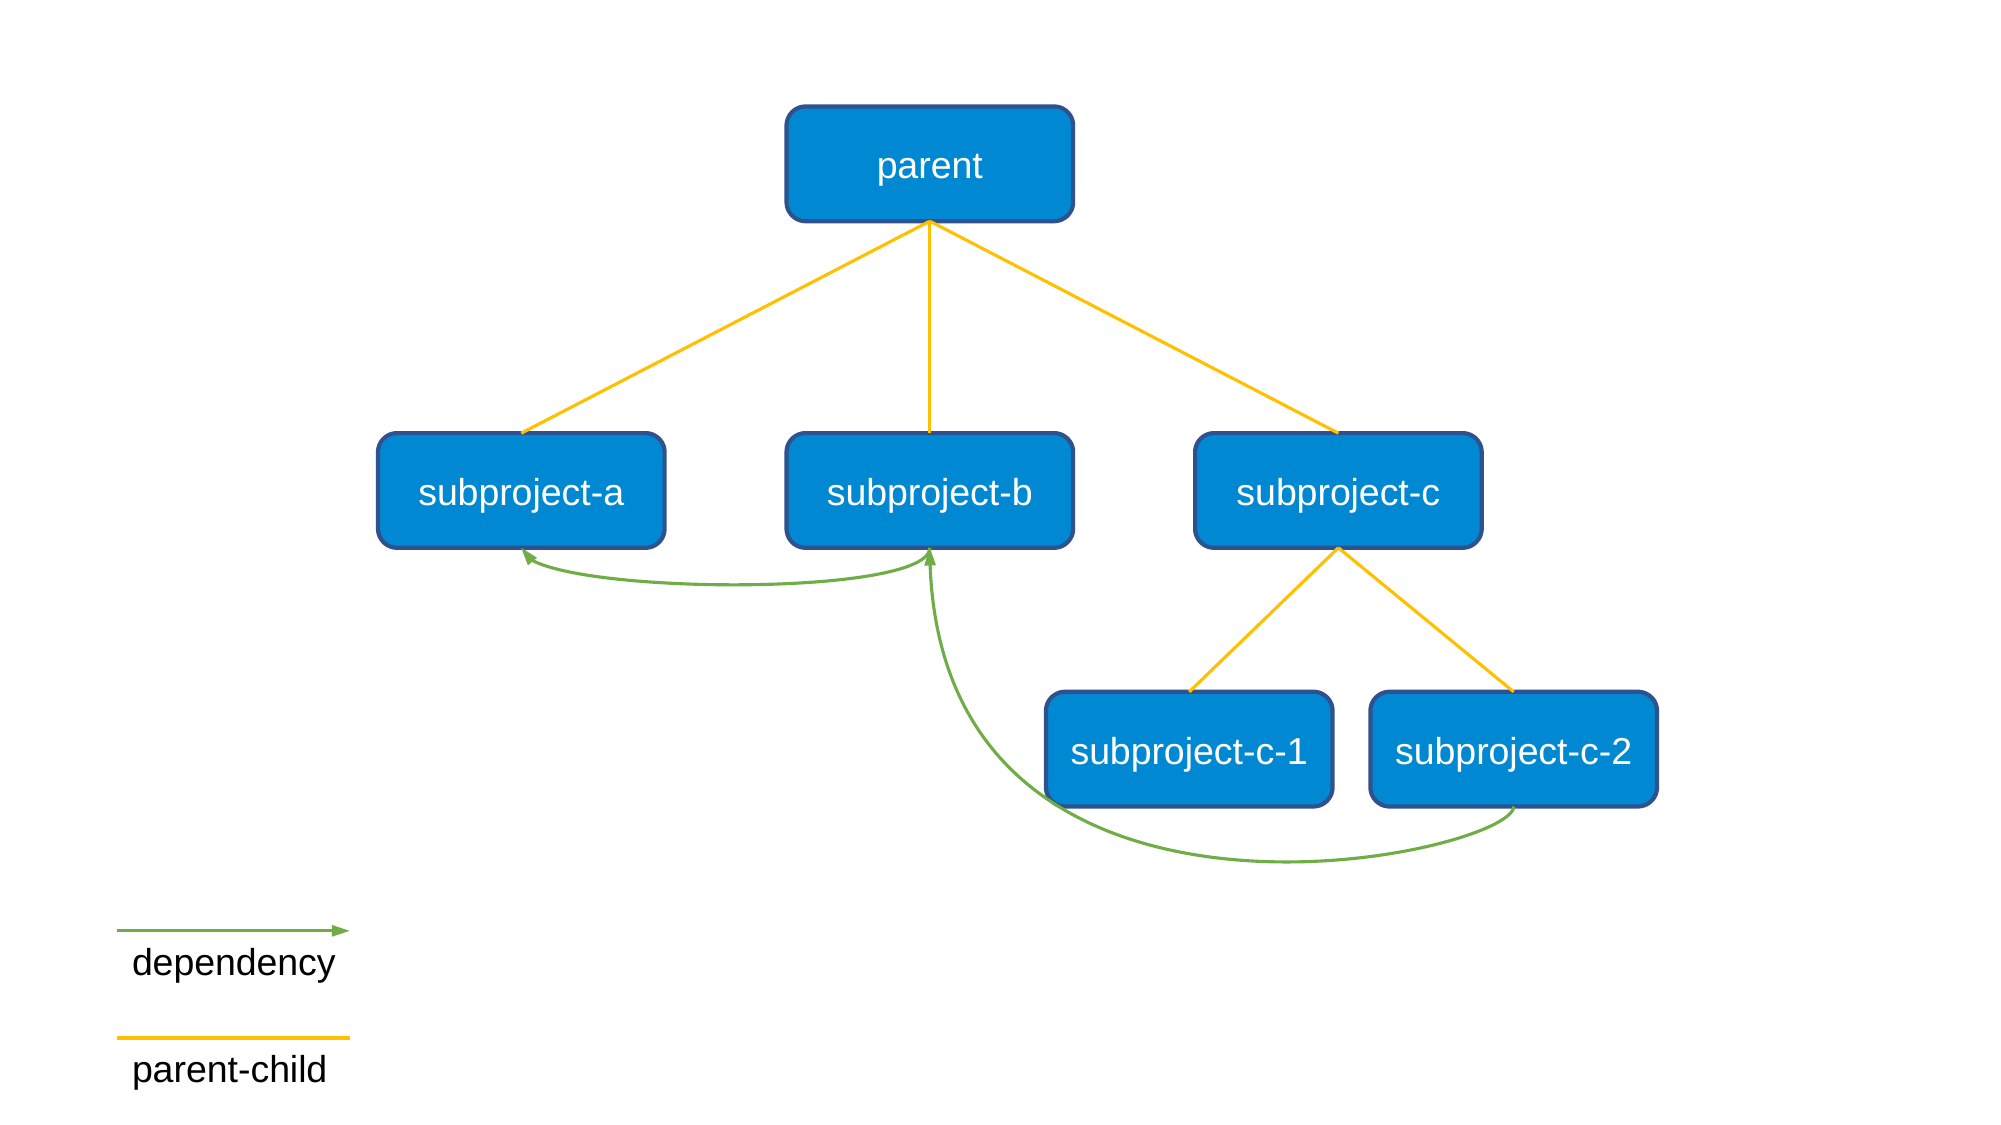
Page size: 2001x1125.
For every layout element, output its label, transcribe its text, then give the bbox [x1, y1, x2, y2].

text_box subproject-a [378, 433, 665, 548]
text_box parent-child [117, 1038, 352, 1099]
text_box subproject-c [1195, 433, 1482, 548]
text_box parent [786, 106, 1074, 222]
text_box subproject-c-2 [1370, 691, 1658, 807]
text_box subproject-c-1 [1045, 691, 1333, 807]
text_box subproject-b [786, 433, 1074, 548]
text_box dependency [117, 930, 352, 992]
